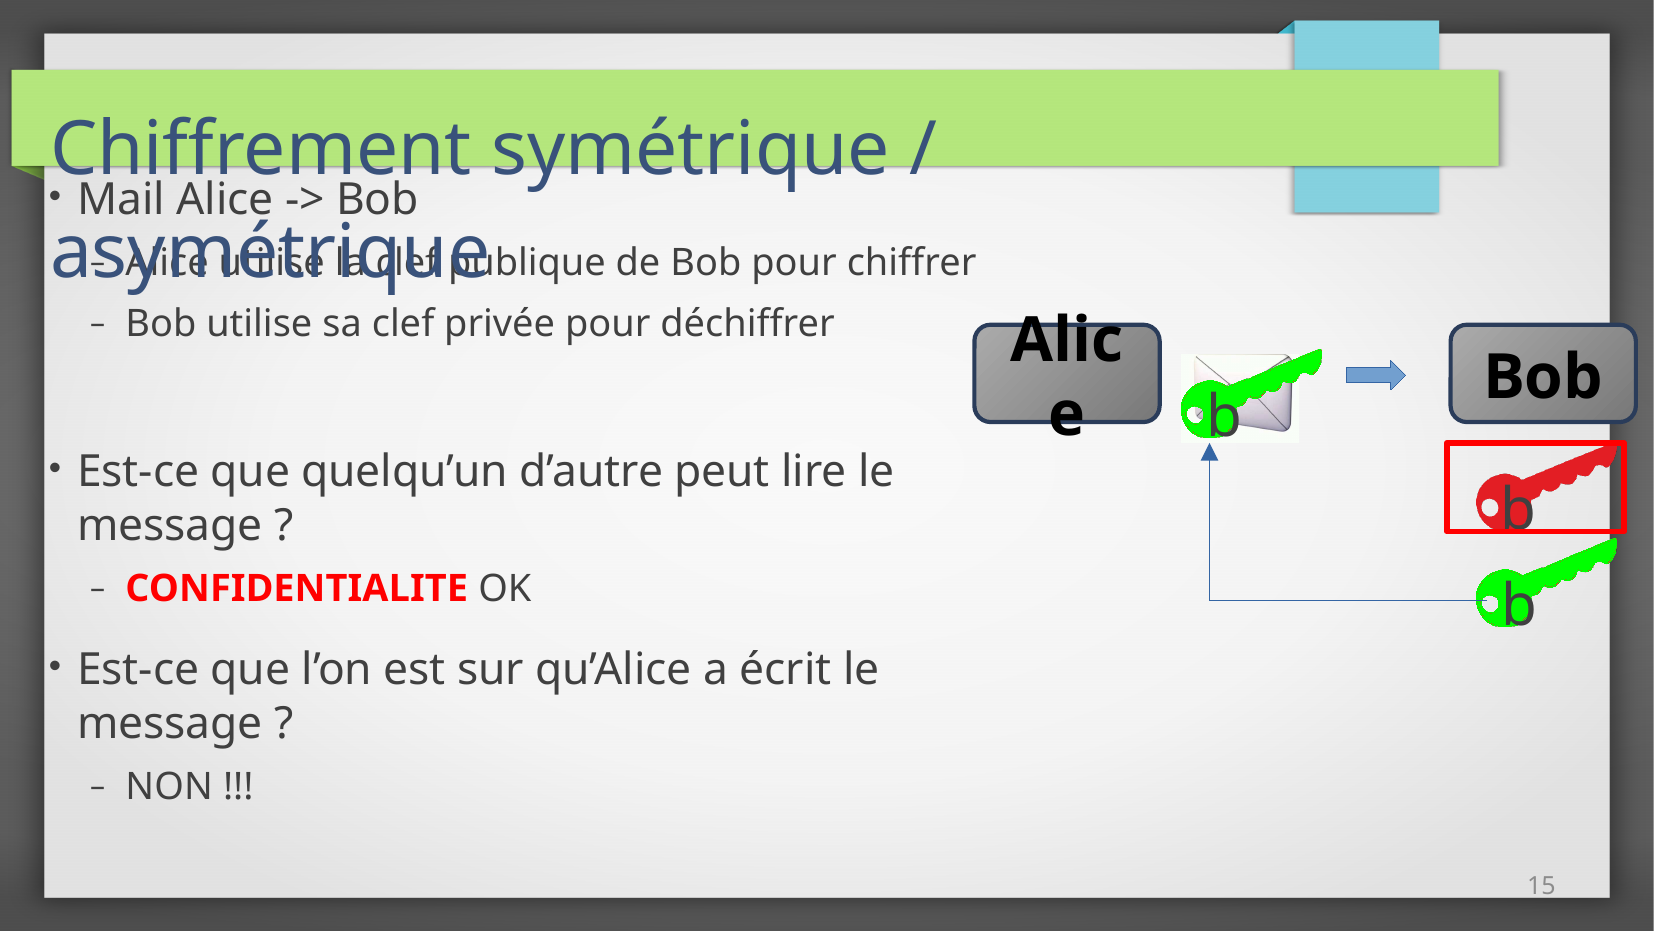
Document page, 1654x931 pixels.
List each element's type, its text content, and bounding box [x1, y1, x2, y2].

text_box Alice [1026, 324, 1037, 342]
text_box Bob [1450, 324, 1636, 423]
text_box [1346, 360, 1406, 390]
text_box b [1511, 598, 1523, 621]
picture [0, 0, 1654, 931]
text_box b [1191, 378, 1228, 443]
text_box Chiffrement symétrique / asymétrique [35, 87, 1241, 178]
text_box <numéro> [1184, 862, 1571, 912]
text_box b [1486, 472, 1522, 529]
text_box Alice [974, 324, 1160, 423]
text_box b [1510, 502, 1522, 525]
text_box b [1216, 409, 1228, 432]
text_box b [1487, 567, 1523, 632]
text_box Mail Alice -> Bob Alice utilise la clef publique de Bob pour chiffrer Bob utilise sa clef privée pour déchiffrer Est-ce que quelqu’un d’autre peut lire le message ? CONFIDENTIALITE OK Est-ce que l’on est sur qu’Alice a écrit le message ? NON !!! [33, 163, 1010, 857]
